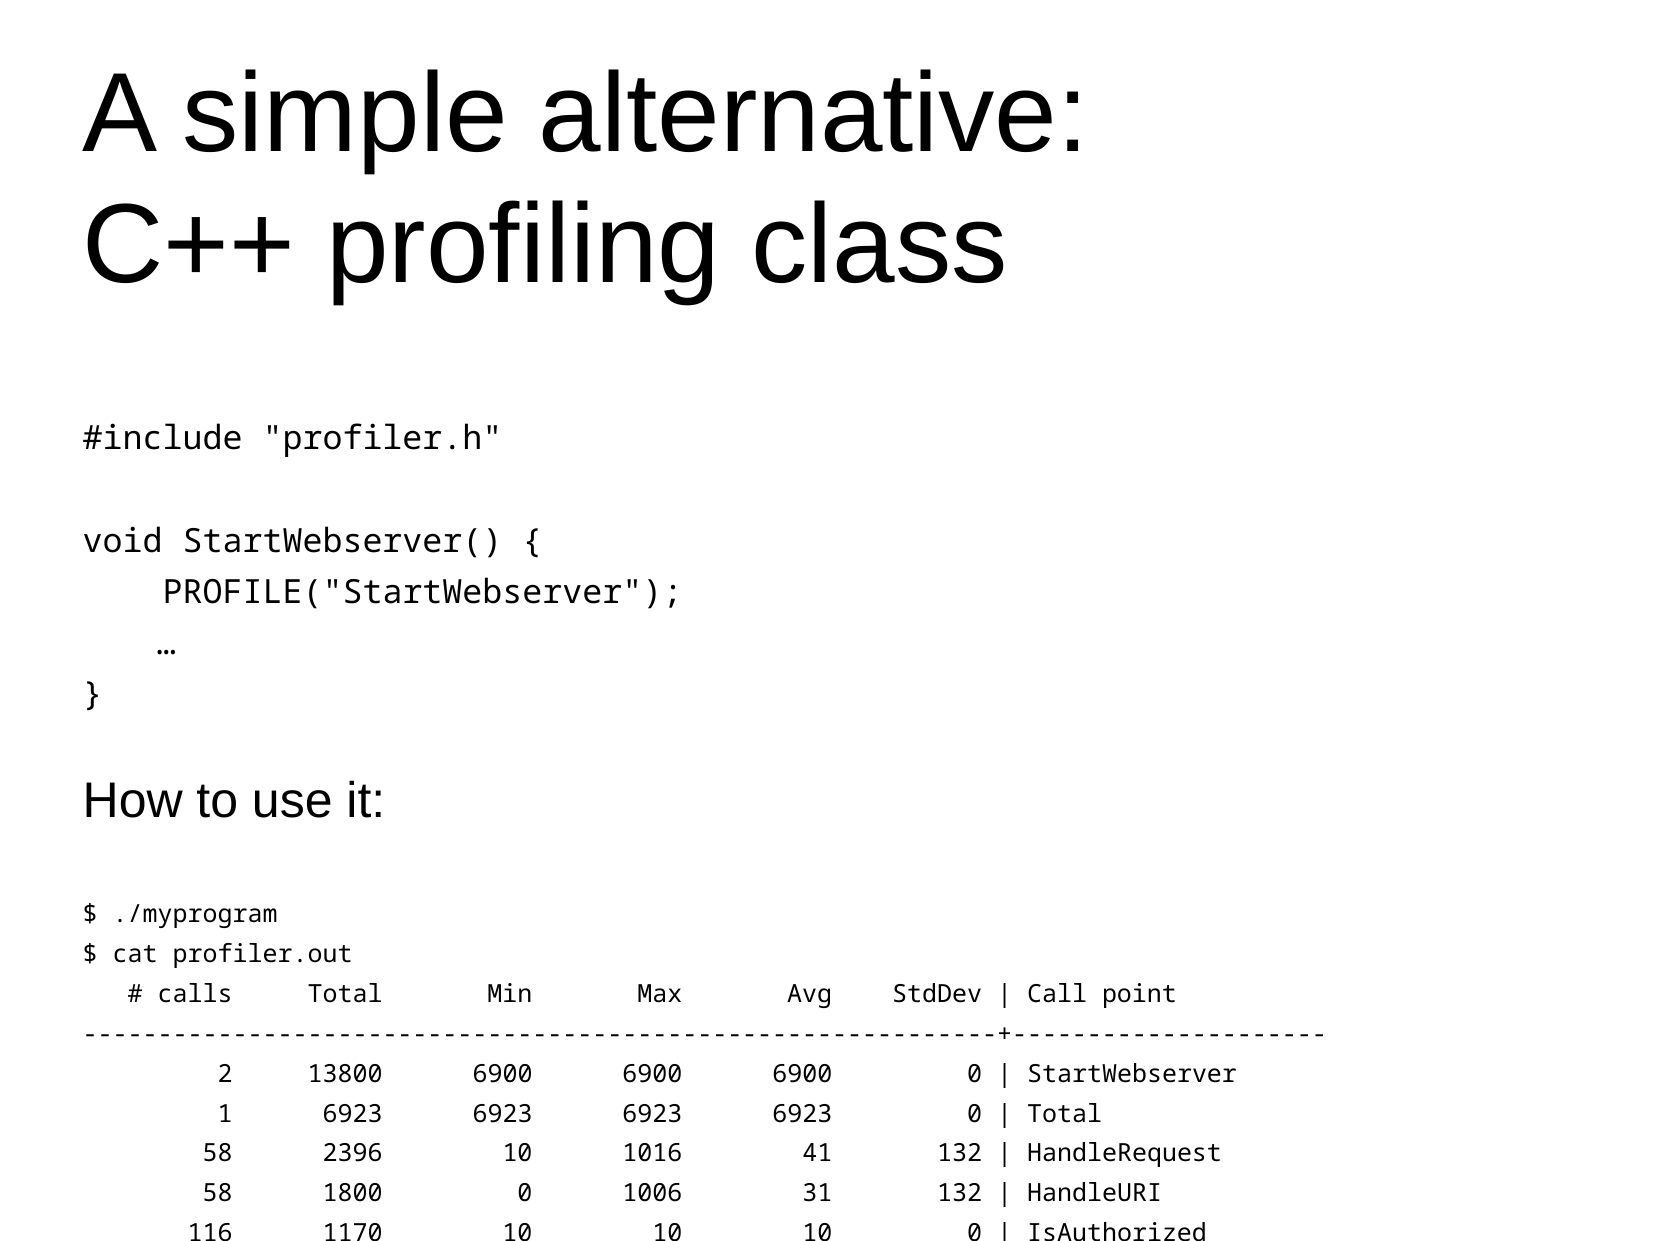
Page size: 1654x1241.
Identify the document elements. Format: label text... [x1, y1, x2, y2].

subtitle A simple alternative: C++ profiling class #include "profiler.h" void StartWebserver() { PROFILE("StartWebserver"); … } How to use it: $ ./myprogram $ cat profiler.out # calls Total Min Max Avg StdDev | Call point -------------------------------------------------------------+--------------------- 2 13800 6900 6900 6900 0 | StartWebserver 1 6923 6923 6923 6923 0 | Total 58 2396 10 1016 41 132 | HandleRequest 58 1800 0 1006 31 132 | HandleURI 116 1170 10 10 10 0 | IsAuthorized 174 0 0 0 0 0 | Authorization 52 0 0 0 0 0 | RequestBody All durations in milliseconds [82, 49, 1571, 1227]
